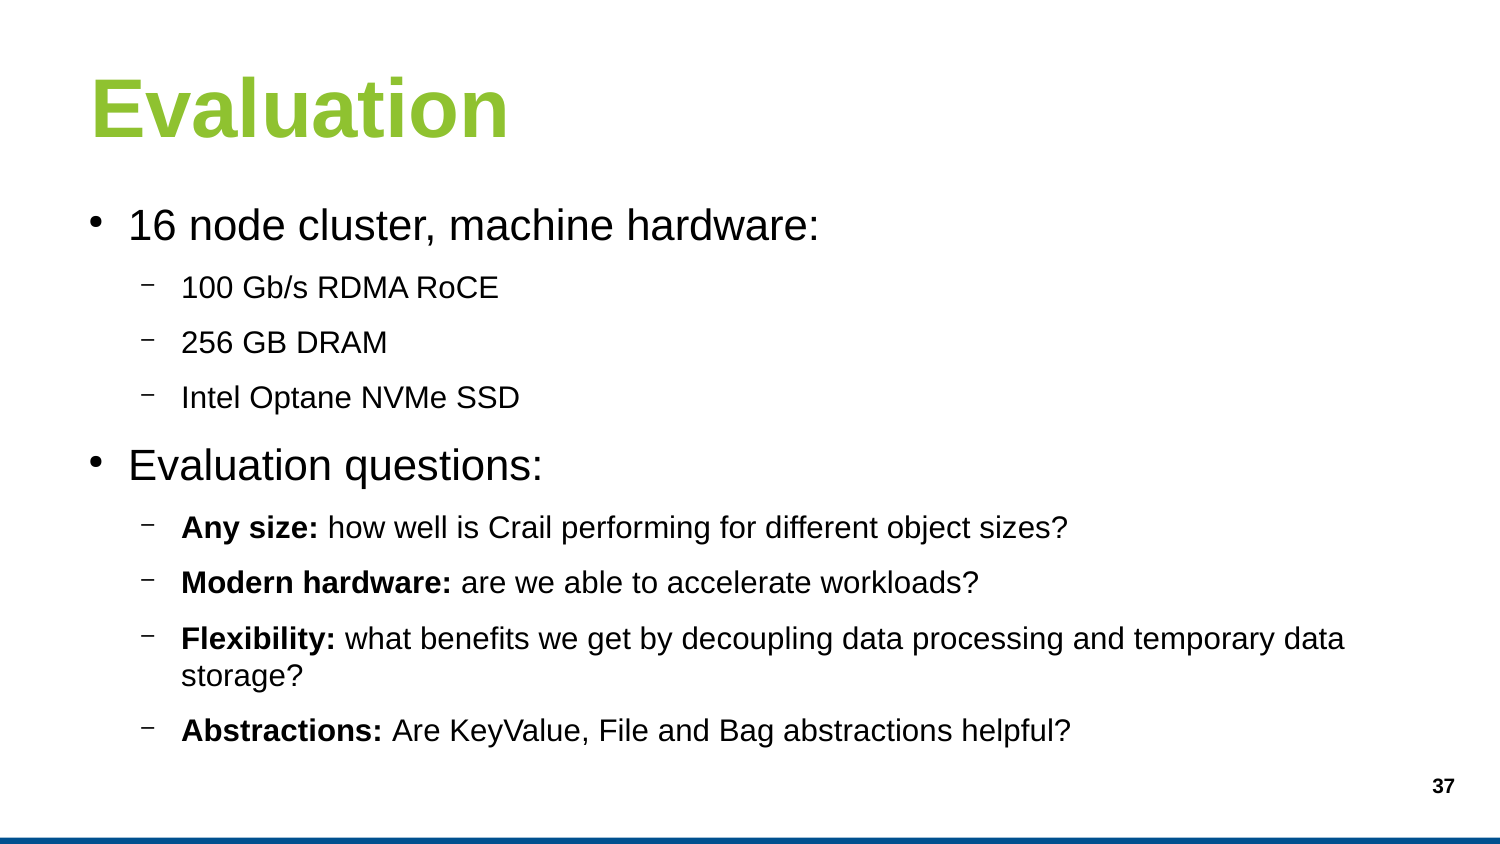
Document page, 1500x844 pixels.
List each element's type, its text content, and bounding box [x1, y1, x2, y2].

list 16 node cluster, machine hardware: 100 Gb/s RDMA RoCE 256 GB DRAM Intel Optane NVMe SSD Evaluation questions: Any size: how well is Crail performing for different object sizes? Modern hardware: are we able to accelerate workloads? Flexibility: what benefits we get by decoupling data processing and temporary data storage? Abstractions: Are KeyValue, File and Bag abstractions helpful? [75, 196, 1425, 754]
title Evaluation [75, 33, 1426, 175]
